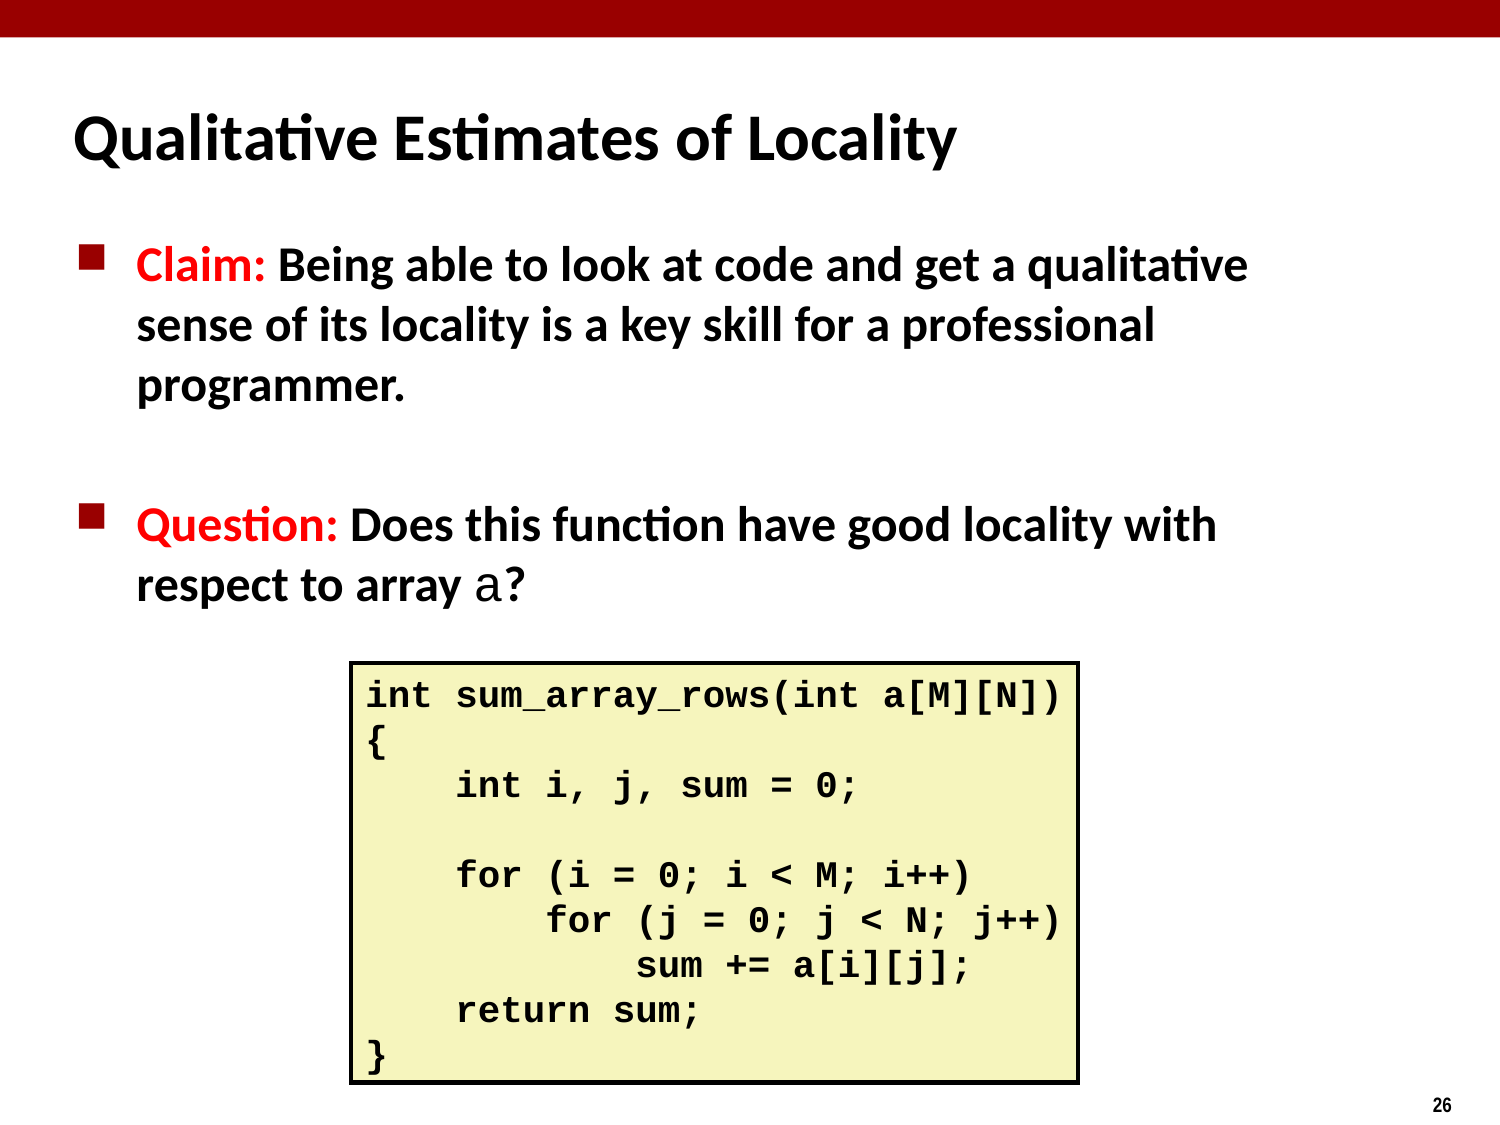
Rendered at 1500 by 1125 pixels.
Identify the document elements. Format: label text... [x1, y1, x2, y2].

title Qualitative Estimates of Locality [58, 71, 1400, 197]
list Claim: Being able to look at code and get a qualitative sense of its locality is a key skill for a professional programmer. Question: Does this function have good locality with respect to array a? [65, 223, 1361, 1040]
text_box int sum_array_rows(int a[M][N]) { int i, j, sum = 0; for (i = 0; i < M; i++) for (j = 0; j < N; j++) sum += a[i][j]; return sum; } [350, 662, 1078, 1083]
